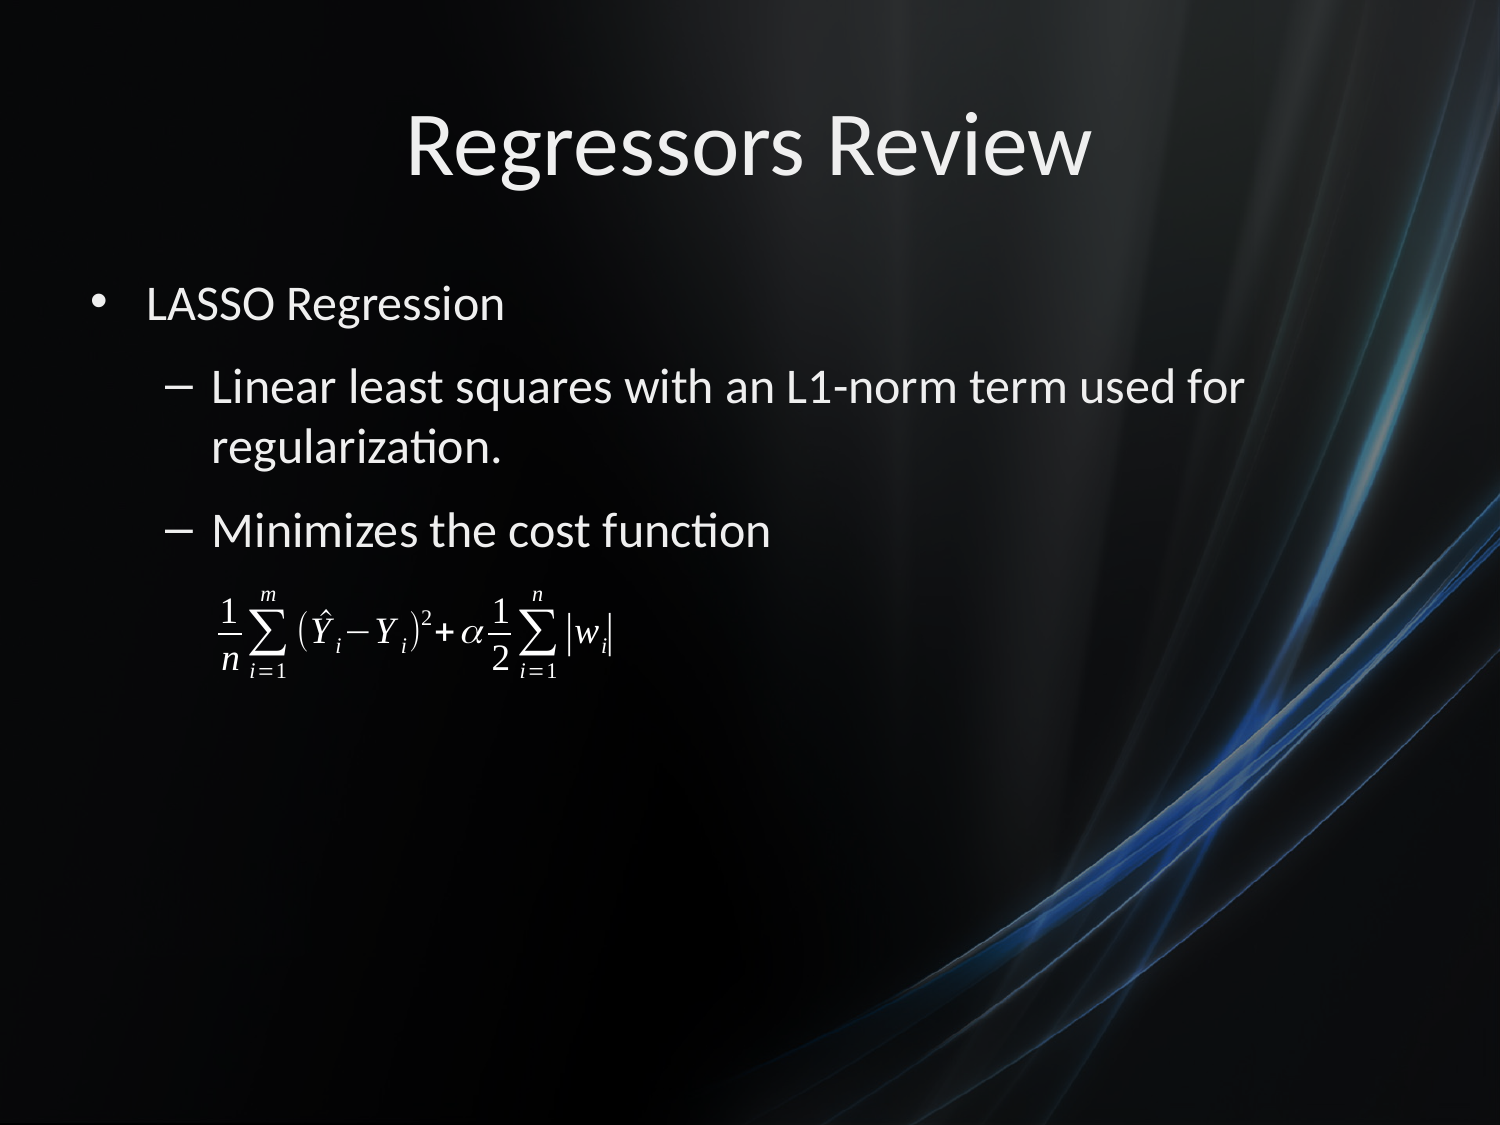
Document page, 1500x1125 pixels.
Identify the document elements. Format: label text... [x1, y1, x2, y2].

list LASSO Regression Linear least squares with an L1-norm term used for regularization. Minimizes the cost function [75, 262, 1425, 1005]
picture [0, 0, 1500, 1125]
chart [210, 581, 624, 683]
title Regressors Review [75, 45, 1425, 233]
